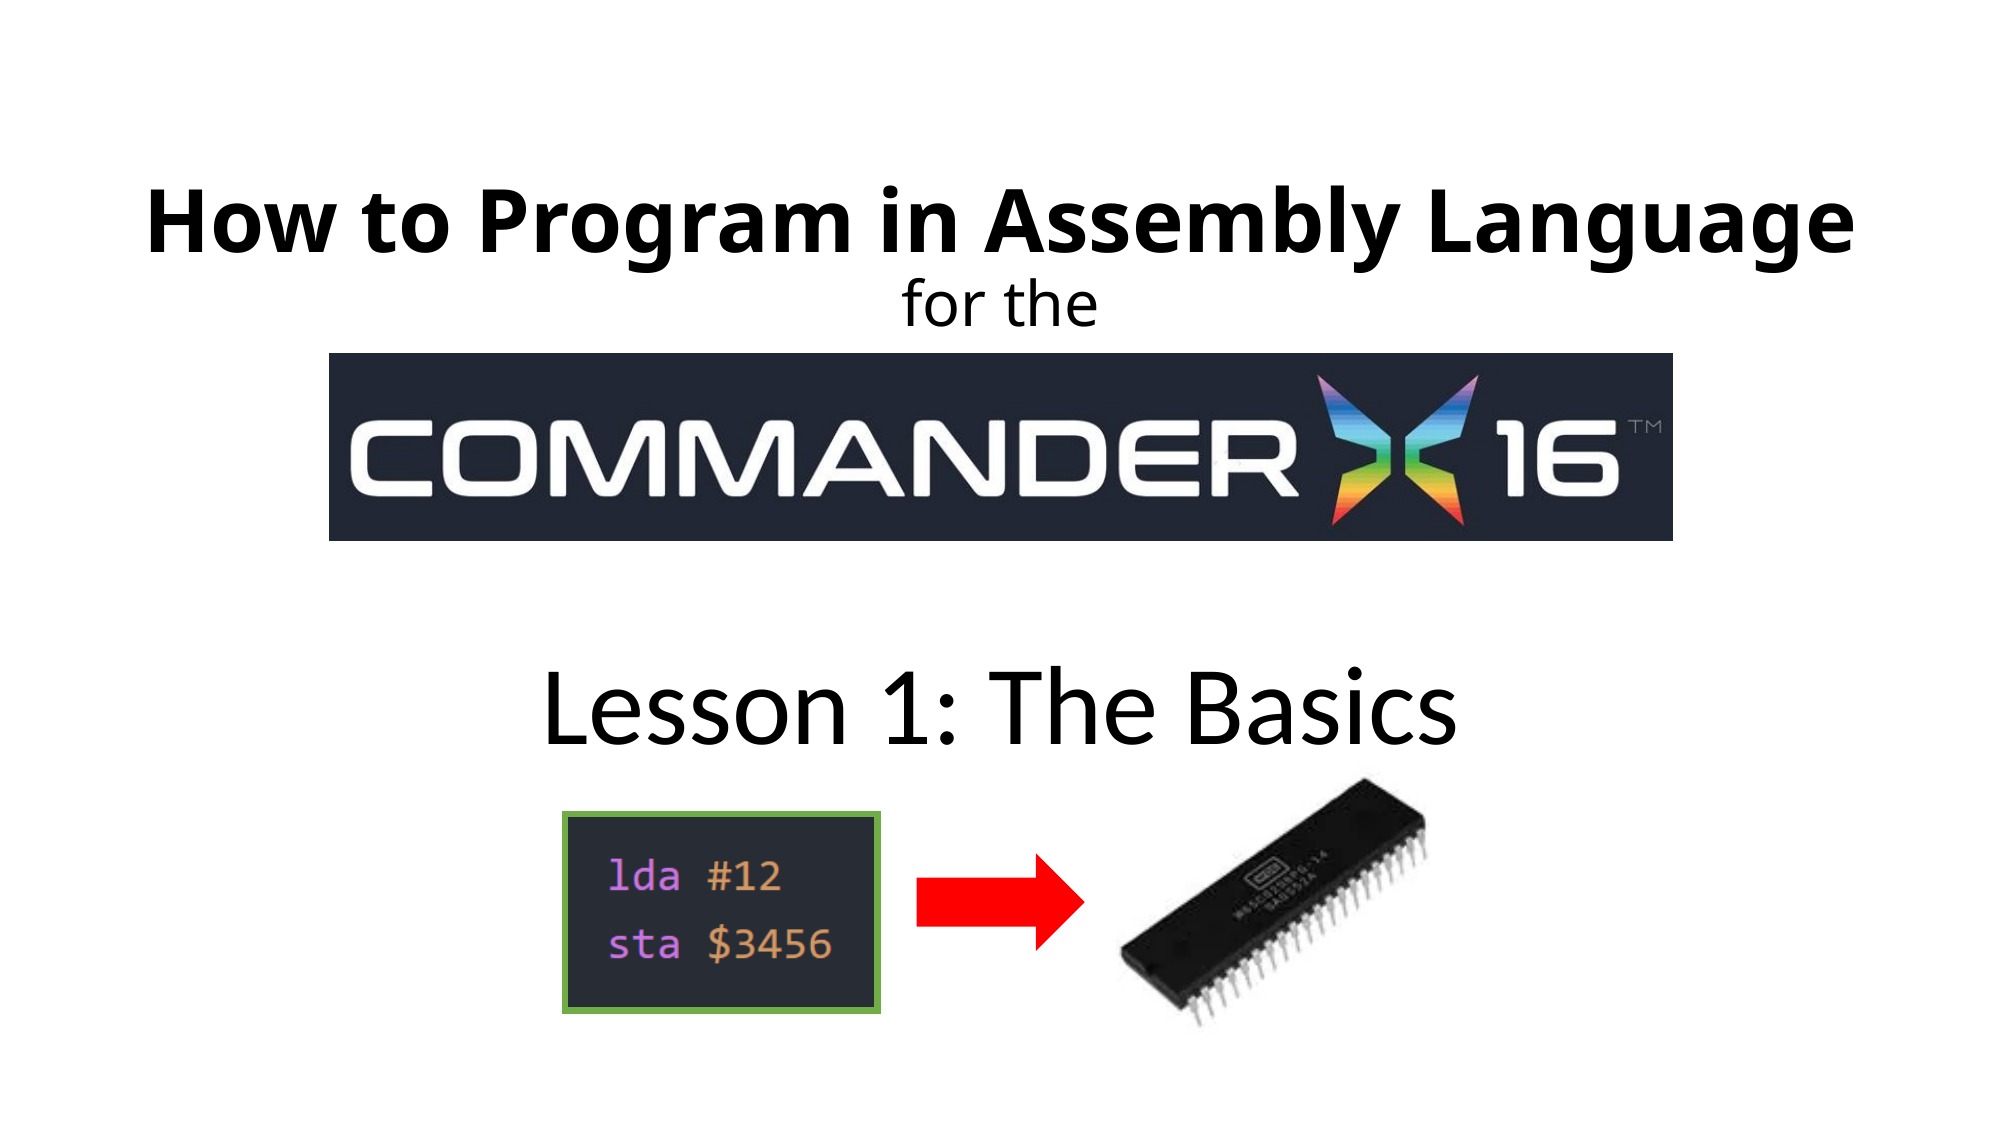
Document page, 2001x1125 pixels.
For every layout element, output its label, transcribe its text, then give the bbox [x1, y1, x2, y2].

title How to Program in Assembly Language for the [63, 115, 1939, 348]
picture [1116, 765, 1430, 1039]
subtitle Lesson 1: The Basics [250, 639, 1751, 766]
picture [568, 817, 875, 1008]
text_box [916, 853, 1085, 952]
picture [329, 353, 1673, 541]
